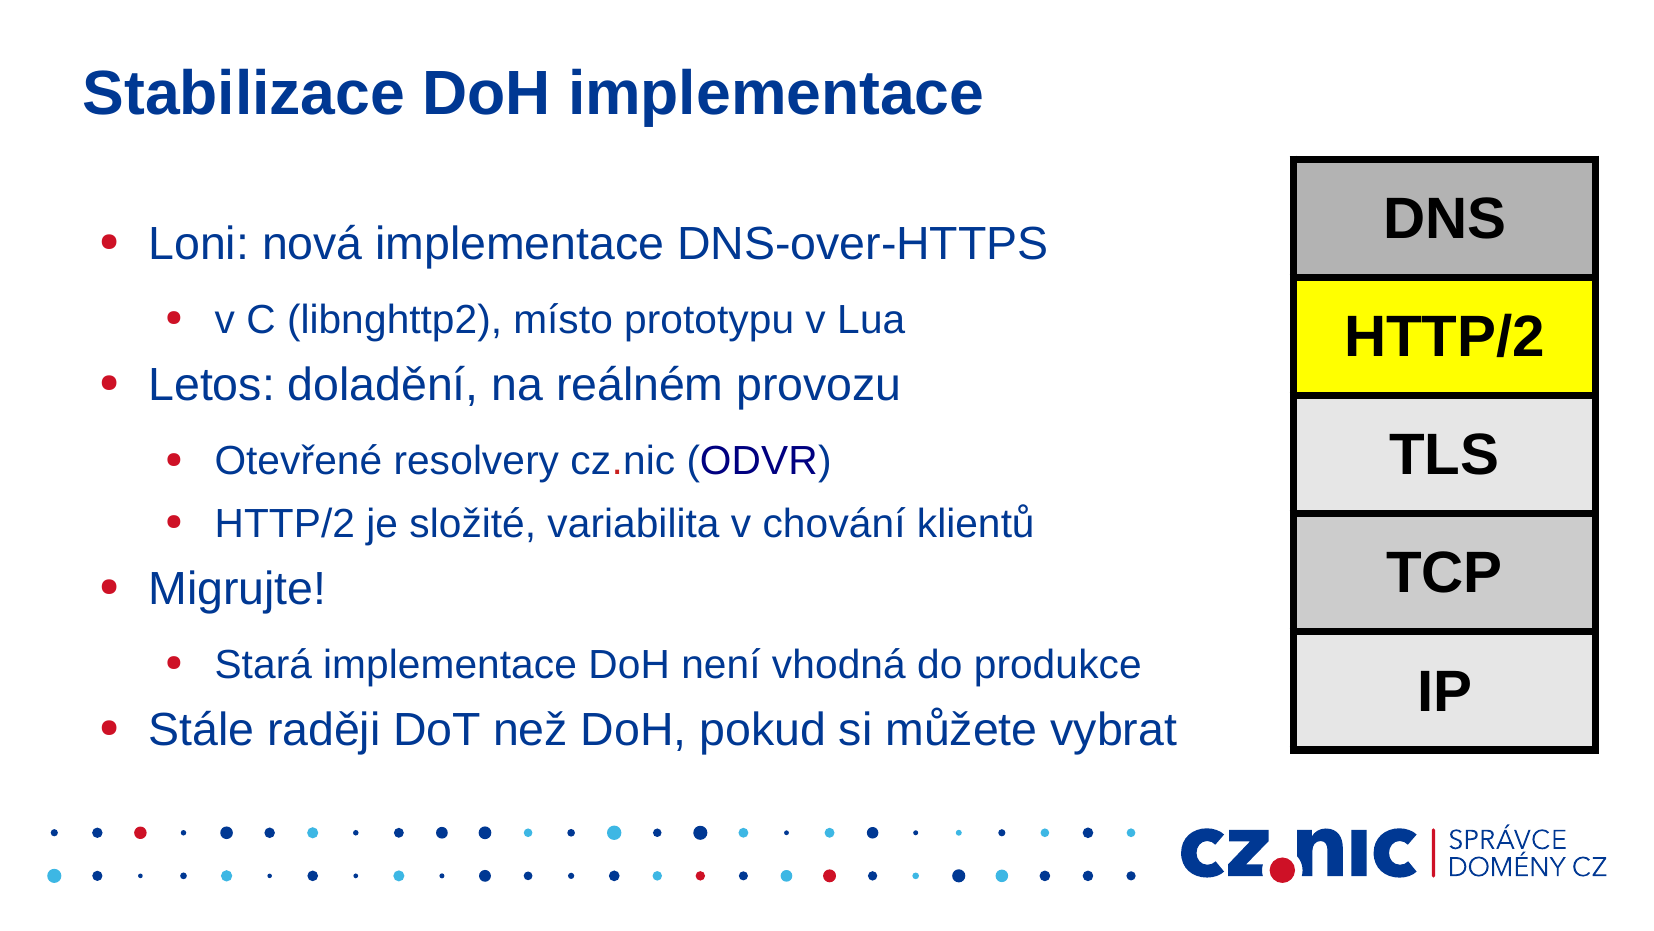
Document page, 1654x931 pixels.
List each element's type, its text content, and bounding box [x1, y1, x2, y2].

table_cell TLS [1297, 399, 1592, 510]
table_cell IP [1297, 635, 1592, 746]
table_header DNS [1297, 163, 1592, 274]
title Stabilizace DoH implementace [82, 53, 1571, 133]
table_cell TCP [1297, 517, 1592, 628]
list Loni: nová implementace DNS-over-HTTPS v C (libnghttp2), místo prototypu v Lua Letos: doladění, na reálném provozu Otevřené resolvery cz.nic (ODVR) HTTP/2 je složité, variabilita v chování klientů Migrujte! Stará implementace DoH není vhodná do produkce Stále raději DoT než DoH, pokud si můžete vybrat [82, 217, 1571, 758]
table_cell HTTP/2 [1297, 281, 1592, 392]
